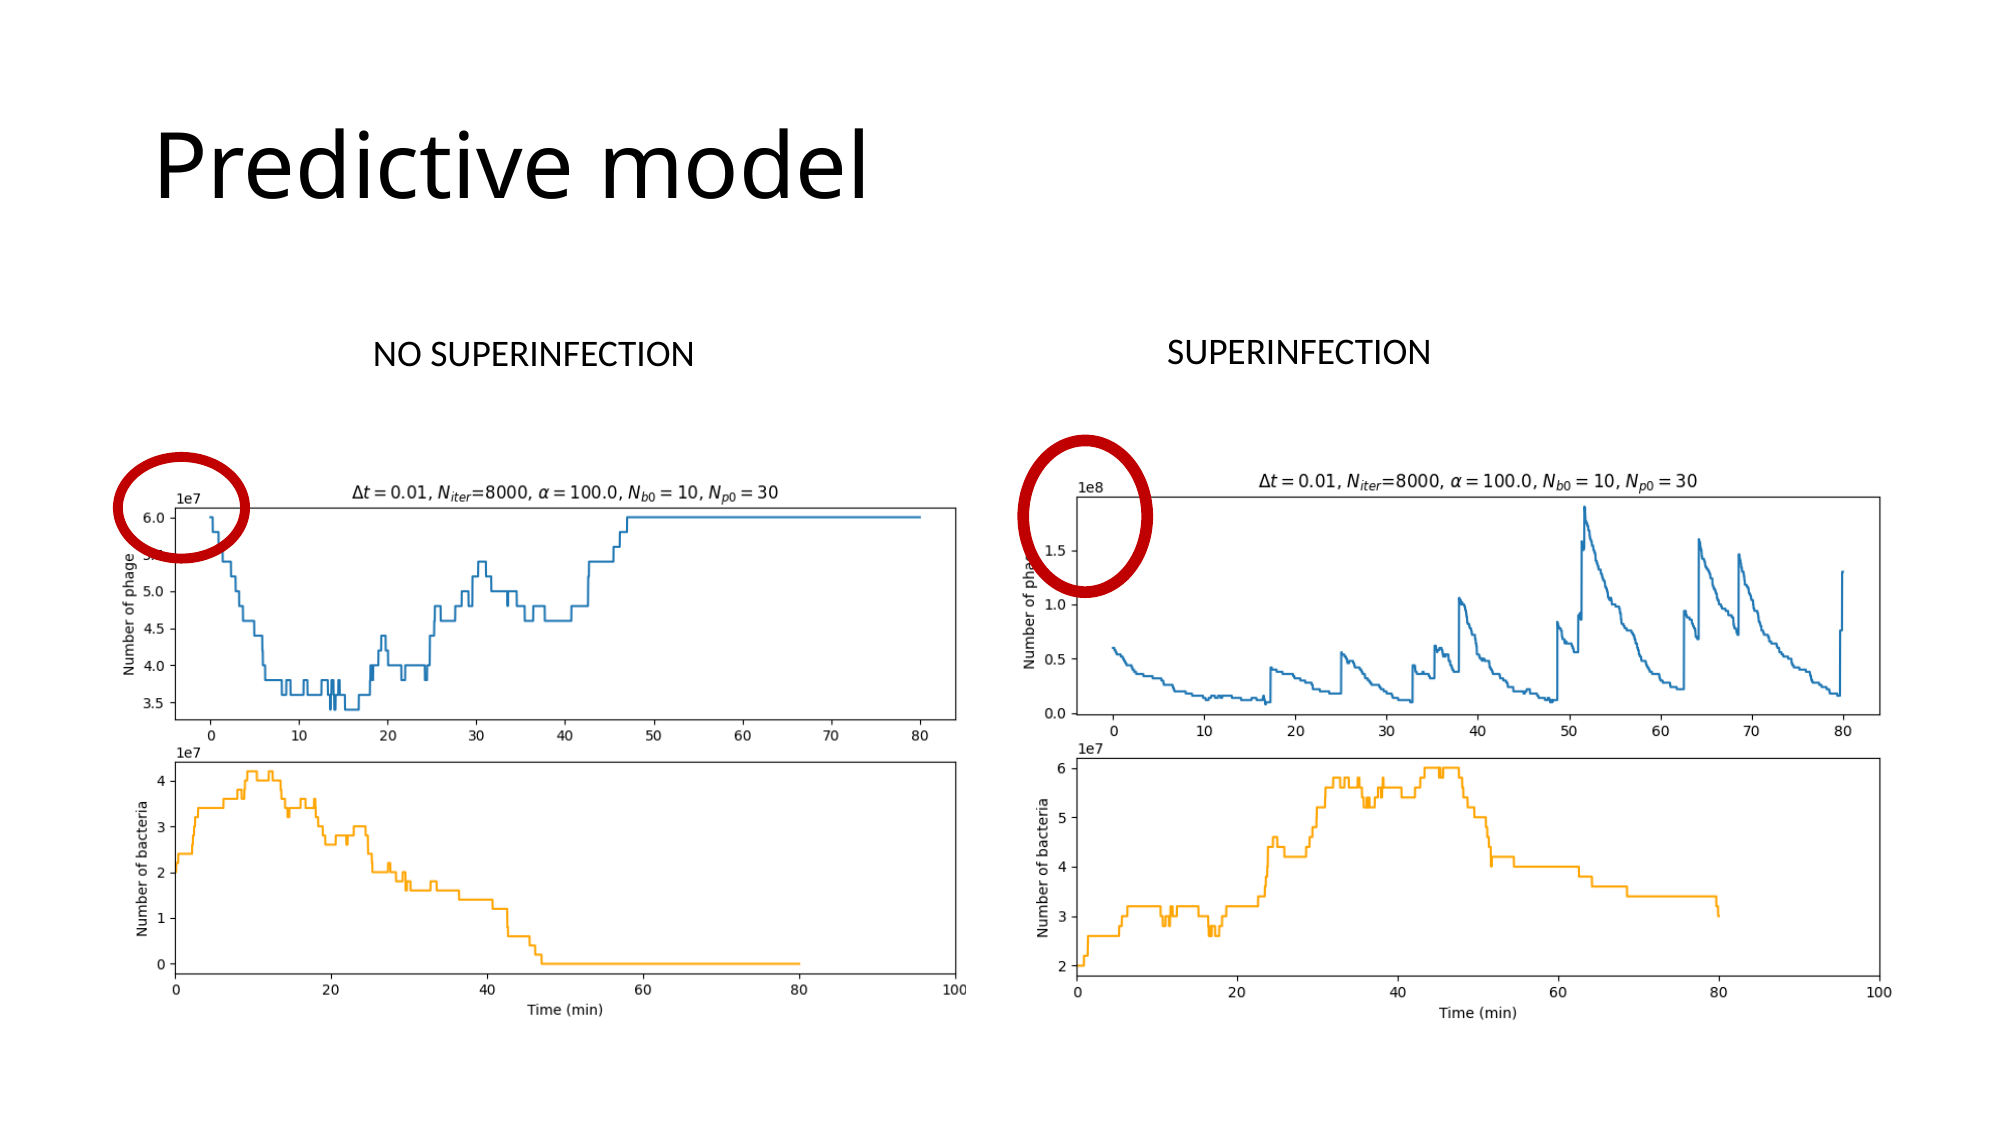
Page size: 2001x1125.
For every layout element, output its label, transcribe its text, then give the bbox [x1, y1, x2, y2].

picture [49, 422, 1983, 1044]
text_box SUPERINFECTION [1151, 319, 1809, 381]
text_box NO SUPERINFECTION [357, 321, 1152, 383]
text_box [1018, 435, 1153, 597]
title Predictive model [137, 59, 1863, 278]
text_box [113, 453, 249, 563]
